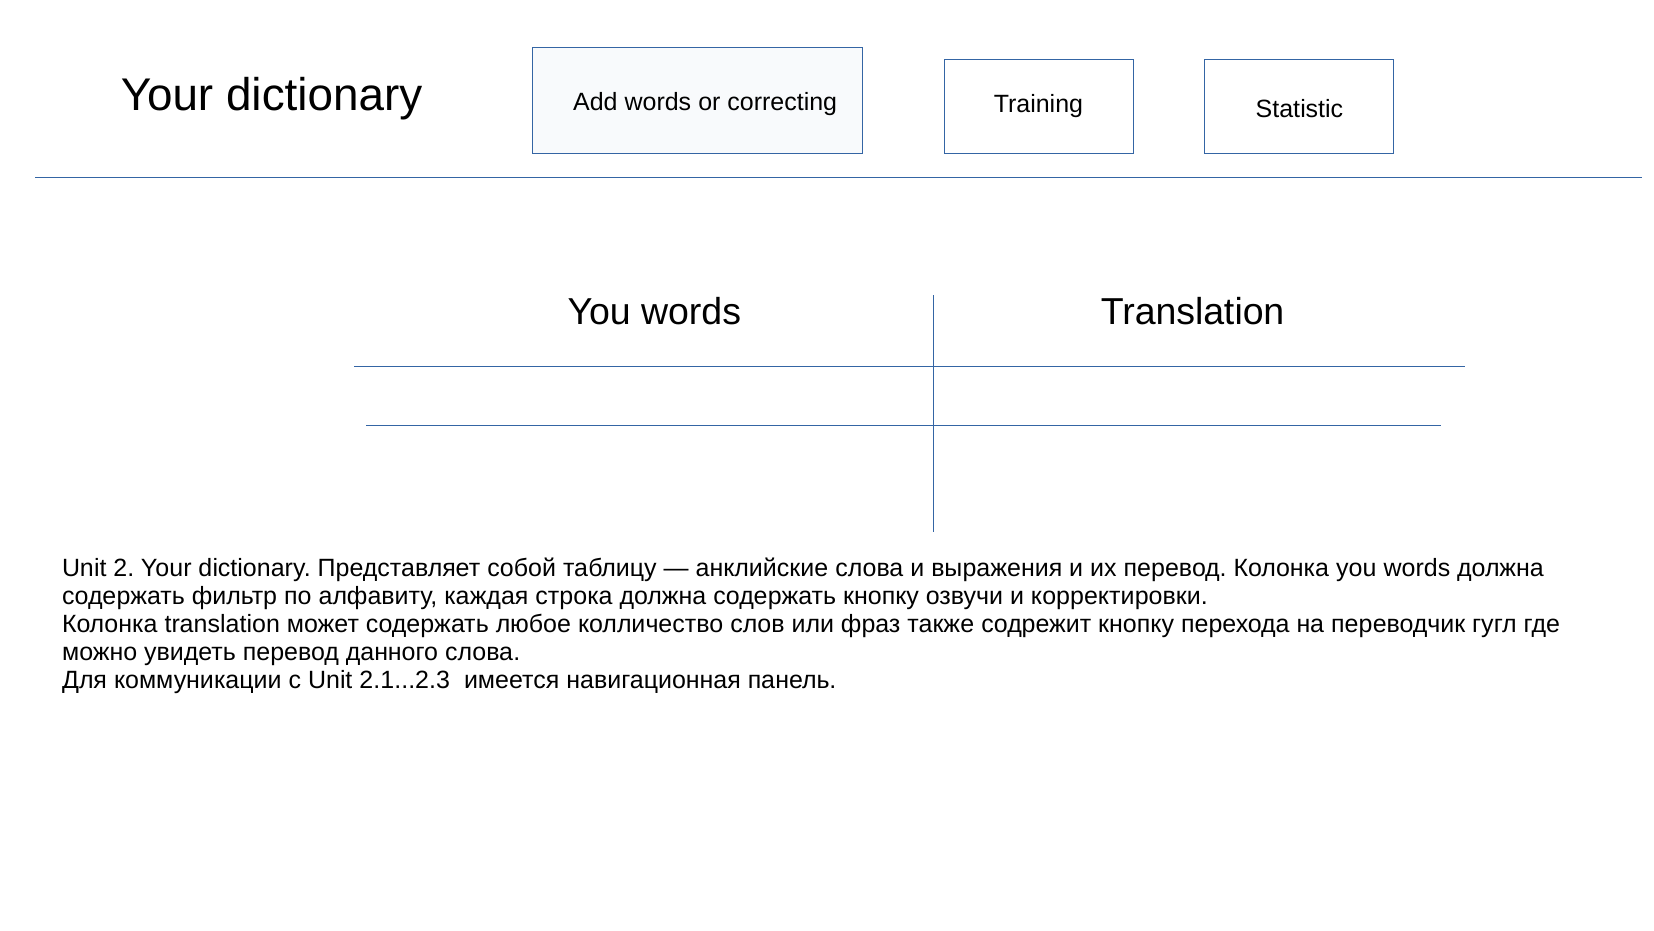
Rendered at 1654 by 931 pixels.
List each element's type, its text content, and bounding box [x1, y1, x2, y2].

text_box Training [979, 82, 1099, 126]
text_box [944, 59, 1134, 154]
text_box You words [552, 283, 756, 341]
text_box [532, 47, 863, 154]
text_box Unit 2. Your dictionary. Представляет собой таблицу — анклийские слова и выражения и их перевод. Колонка you words должна содержать фильтр по алфавиту, каждая строка должна содержать кнопку озвучи и корректировки. Колонка translation может содержать любое колличество слов или фраз также содрежит кнопку перехода на переводчик гугл где можно увидеть перевод данного слова. Для коммуникации с Unit 2.1...2.3 имеется навигационная панель. [47, 546, 1578, 702]
text_box Add words or correcting [558, 79, 853, 123]
text_box Statistic [1240, 87, 1359, 130]
subtitle Your dictionary [94, 47, 449, 142]
text_box [1204, 59, 1394, 154]
text_box Translation [1086, 283, 1300, 341]
